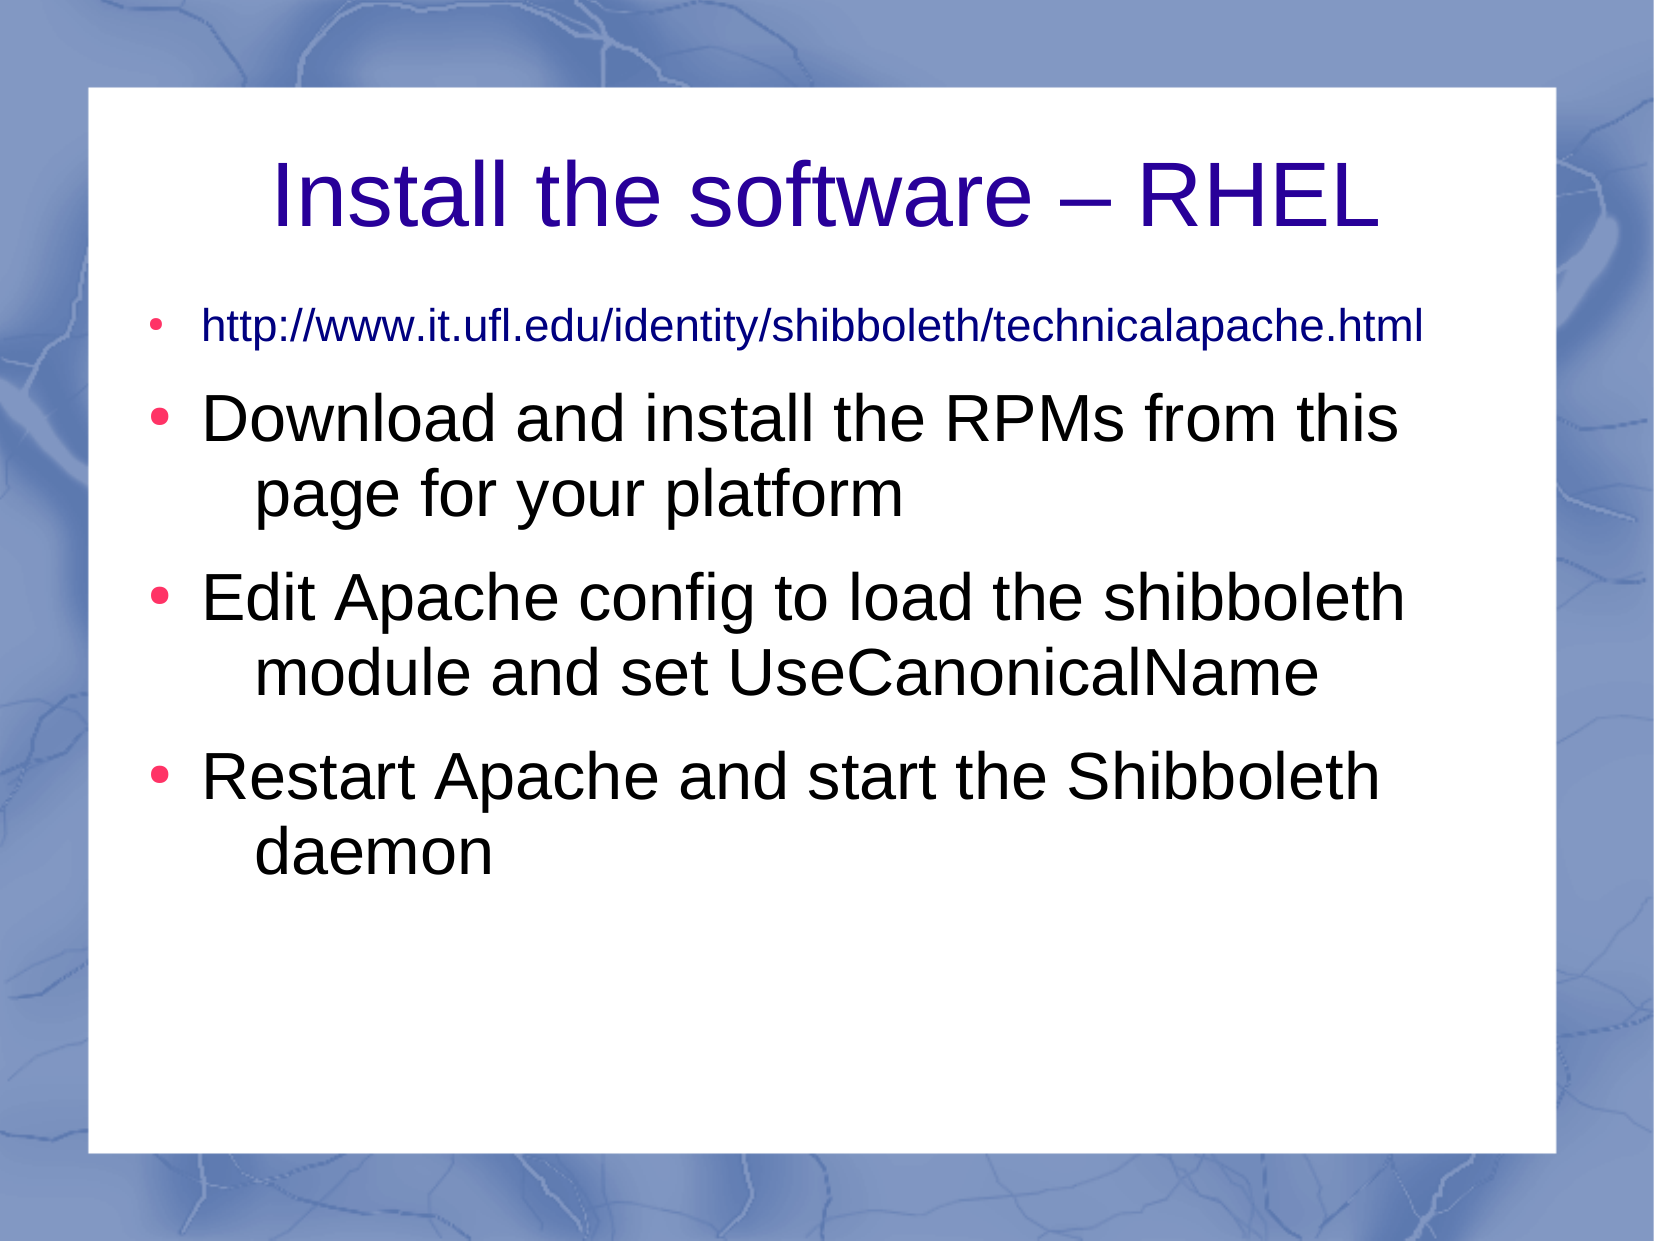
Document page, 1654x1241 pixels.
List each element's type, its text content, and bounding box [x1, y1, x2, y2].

list http://www.it.ufl.edu/identity/shibboleth/technicalapache.html Download and install the RPMs from this page for your platform Edit Apache config to load the shibboleth module and set UseCanonicalName Restart Apache and start the Shibboleth daemon [112, 300, 1538, 996]
picture [0, 0, 1654, 1241]
title Install the software – RHEL [118, 98, 1536, 291]
